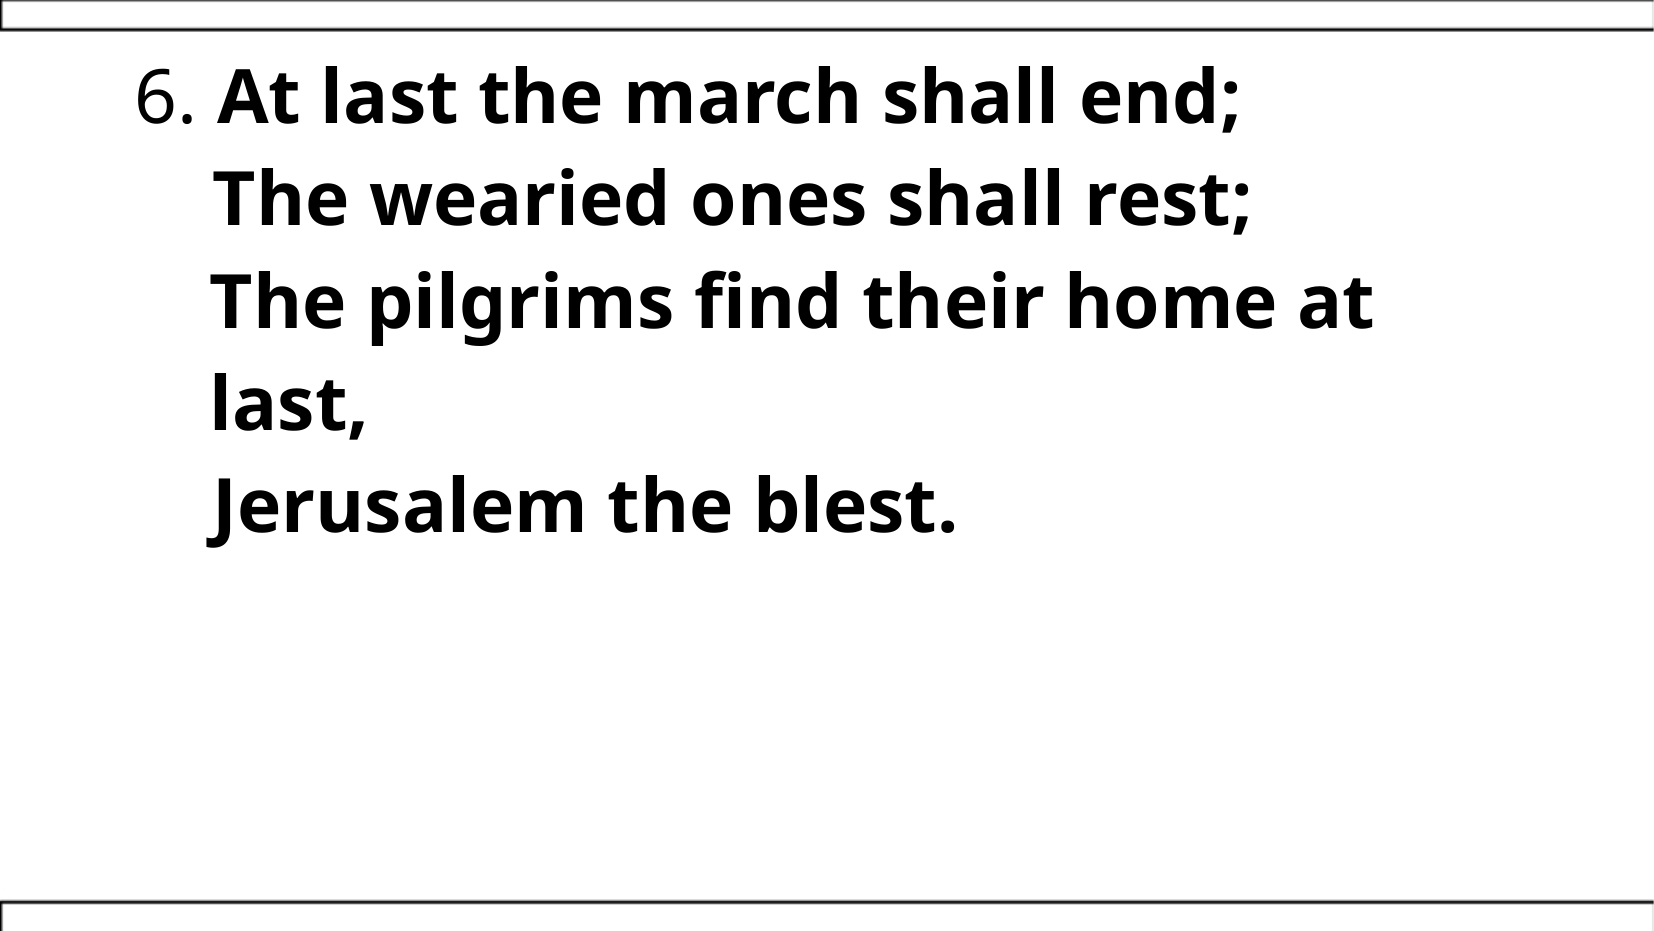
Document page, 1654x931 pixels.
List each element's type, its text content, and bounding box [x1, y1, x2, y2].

picture [0, 0, 1654, 931]
text_box 6. At last the march shall end; The wearied ones shall rest; The pilgrims find their home at last, Jerusalem the blest. [120, 35, 1531, 451]
